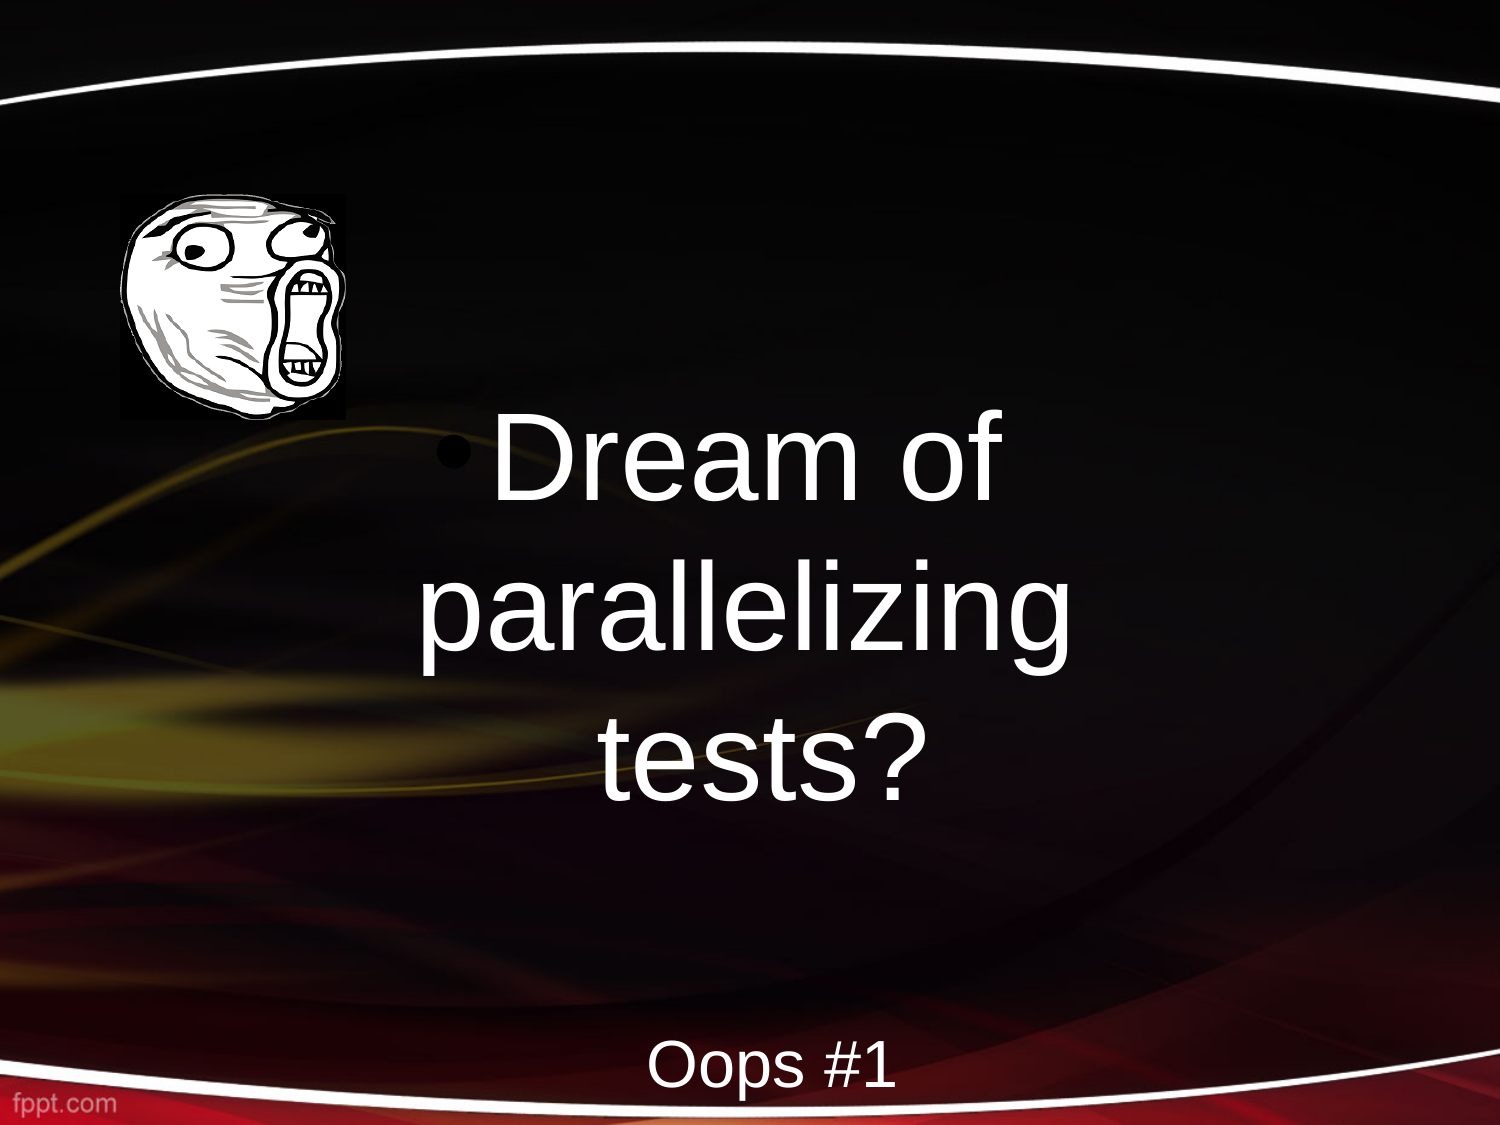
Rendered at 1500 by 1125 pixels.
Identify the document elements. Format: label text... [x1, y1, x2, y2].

picture [0, 0, 1500, 1125]
title Oops #1 [450, 967, 1096, 1125]
list Dream of parallelizing tests? [195, 345, 1275, 856]
